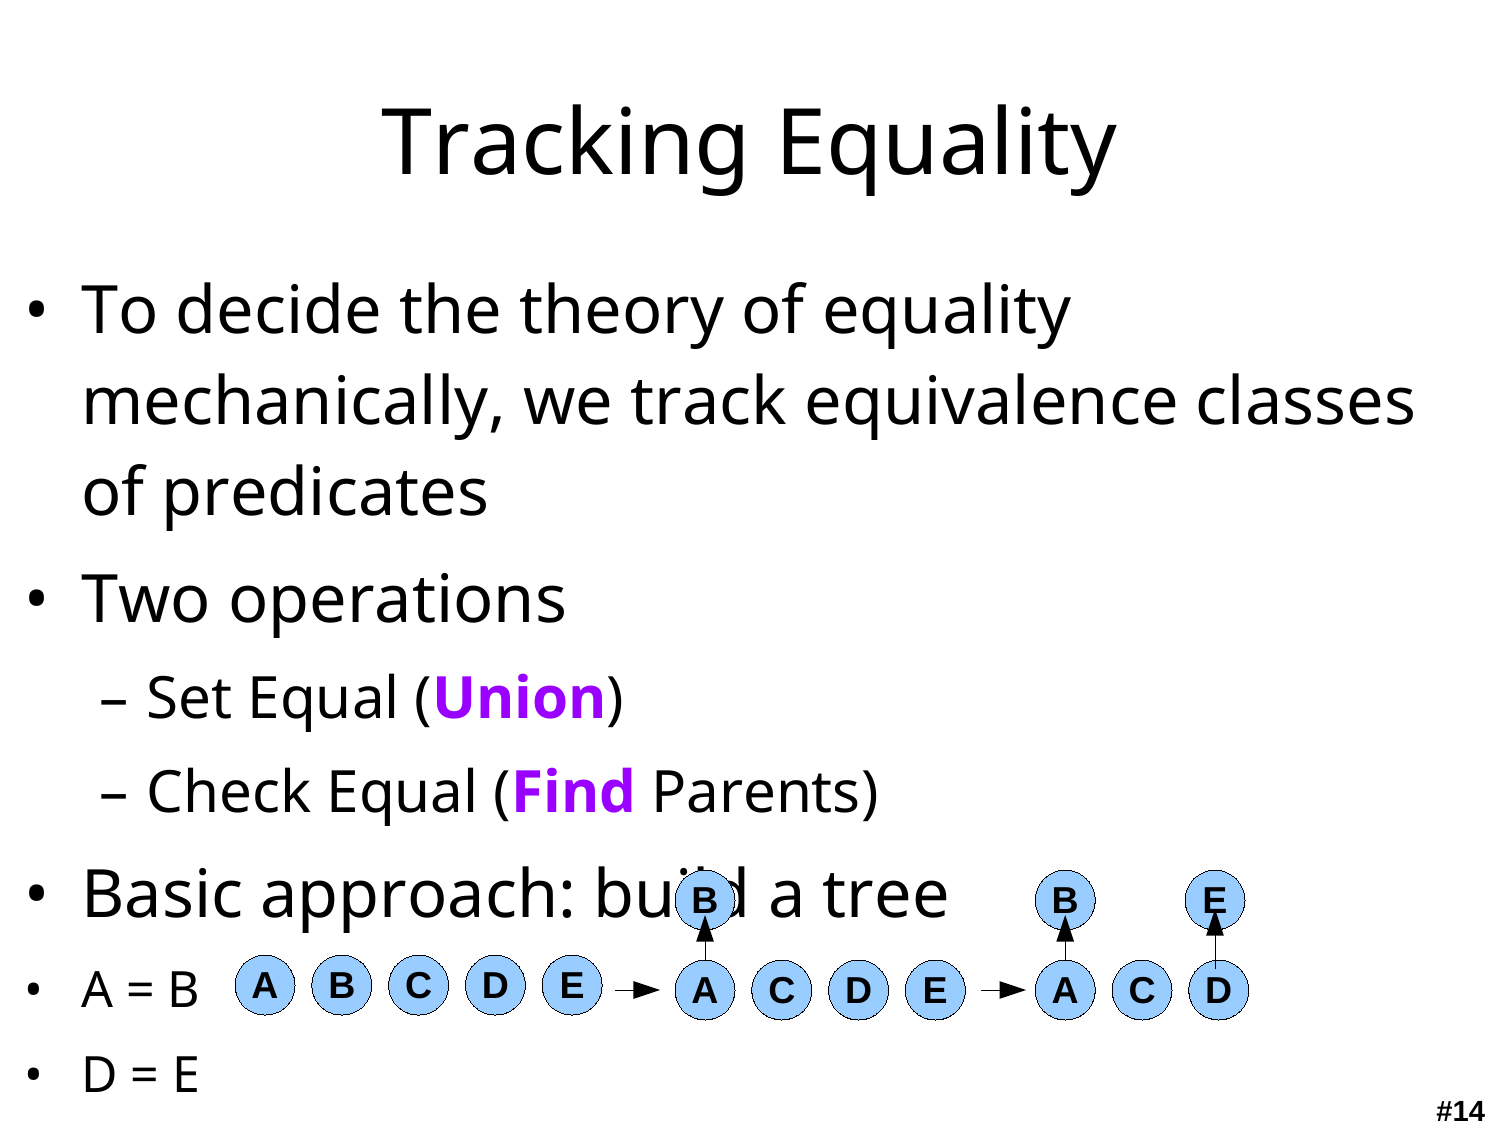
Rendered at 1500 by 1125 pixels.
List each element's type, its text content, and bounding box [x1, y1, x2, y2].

text_box B [311, 955, 372, 1016]
text_box D [828, 960, 889, 1021]
text_box D [465, 955, 526, 1016]
text_box D [1188, 960, 1249, 1021]
text_box A [235, 955, 296, 1016]
text_box B [1035, 870, 1096, 930]
text_box E [542, 955, 603, 1016]
title Tracking Equality [24, 45, 1476, 233]
text_box C [751, 960, 812, 1021]
text_box E [1185, 870, 1246, 930]
text_box C [388, 955, 449, 1016]
text_box C [1112, 960, 1173, 1021]
text_box A [1035, 960, 1096, 1021]
text_box E [905, 960, 966, 1021]
text_box B [675, 870, 736, 930]
list To decide the theory of equality mechanically, we track equivalence classes of predicates Two operations Set Equal (Union) Check Equal (Find Parents) Basic approach: build a tree A = B D = E C = B [24, 262, 1476, 1101]
text_box A [675, 960, 736, 1021]
